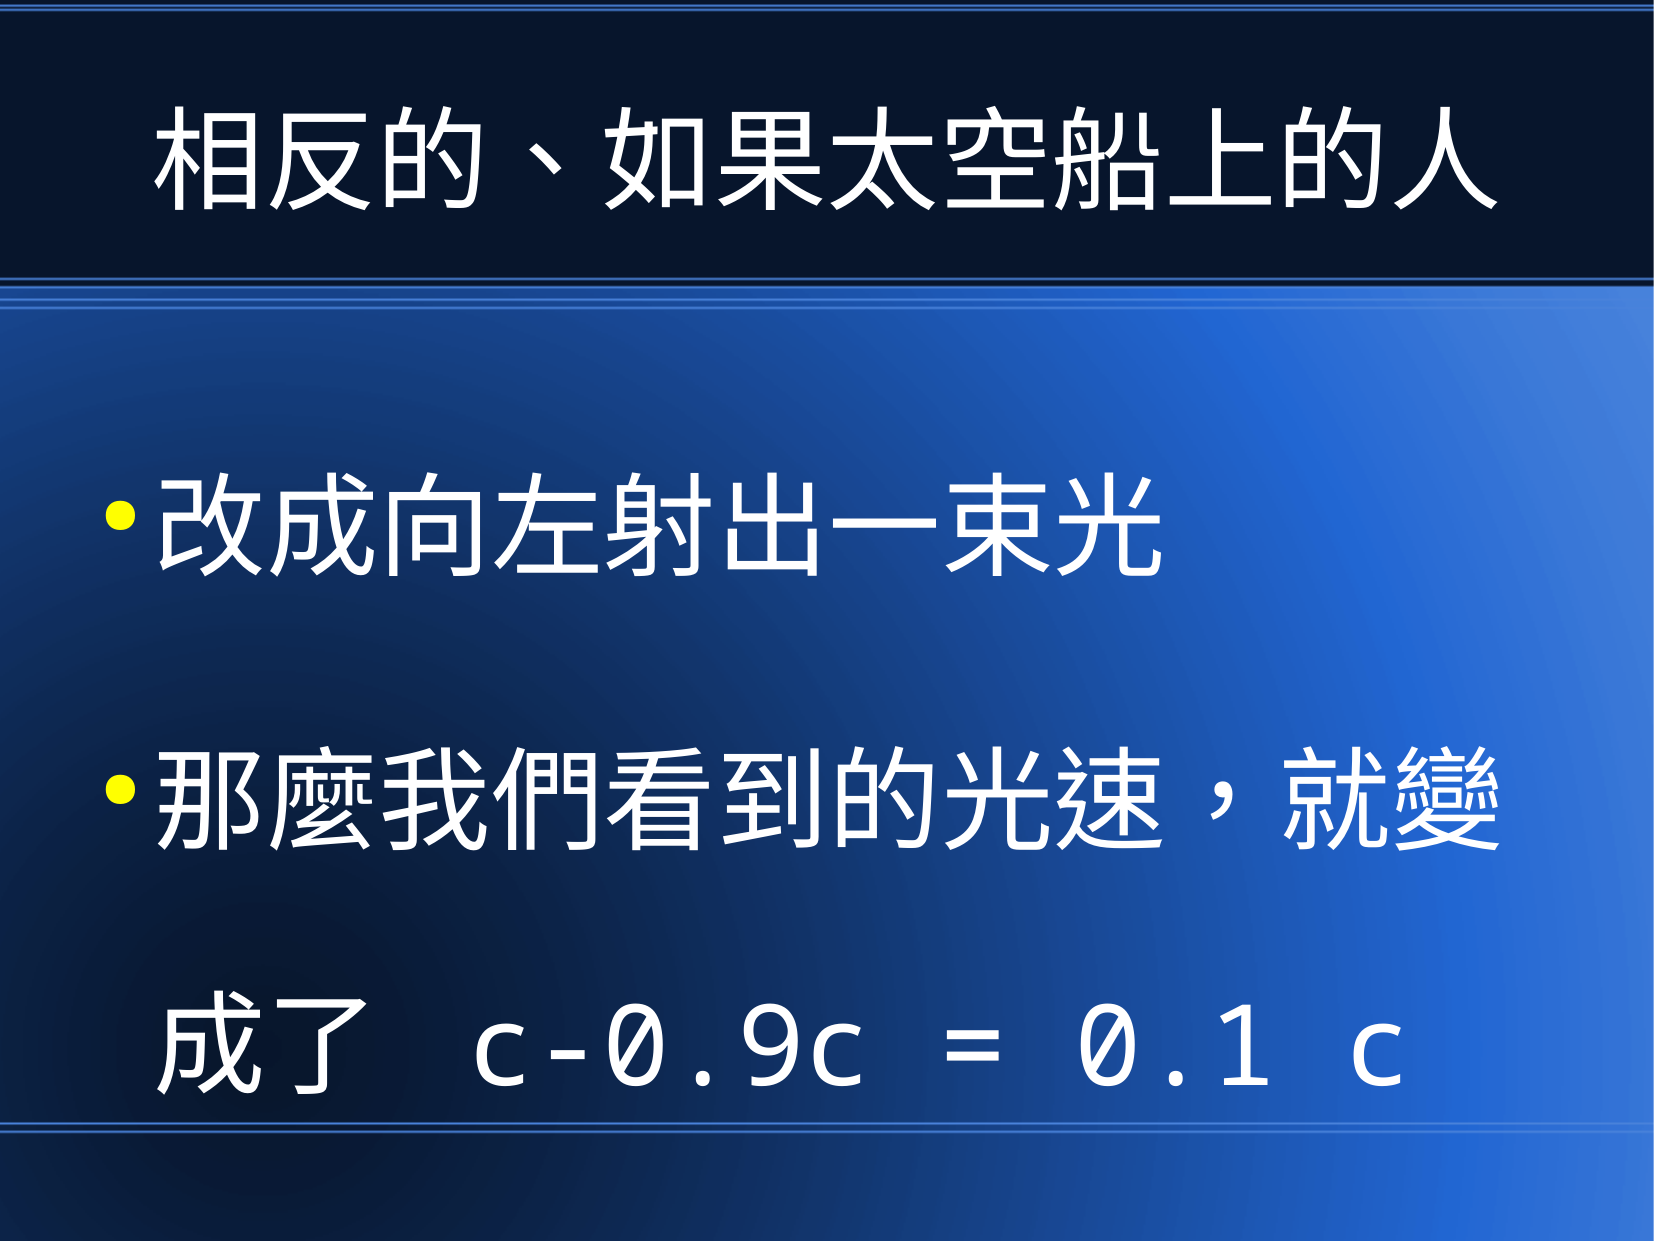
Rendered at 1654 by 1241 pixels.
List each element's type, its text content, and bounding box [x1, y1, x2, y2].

picture [0, 0, 1654, 1241]
title 相反的、如果太空船上的人 [82, 49, 1571, 257]
list 改成向左射出一束光 那麼我們看到的光速，就變成了 c-0.9c = 0.1 c了！ [82, 355, 1571, 1241]
